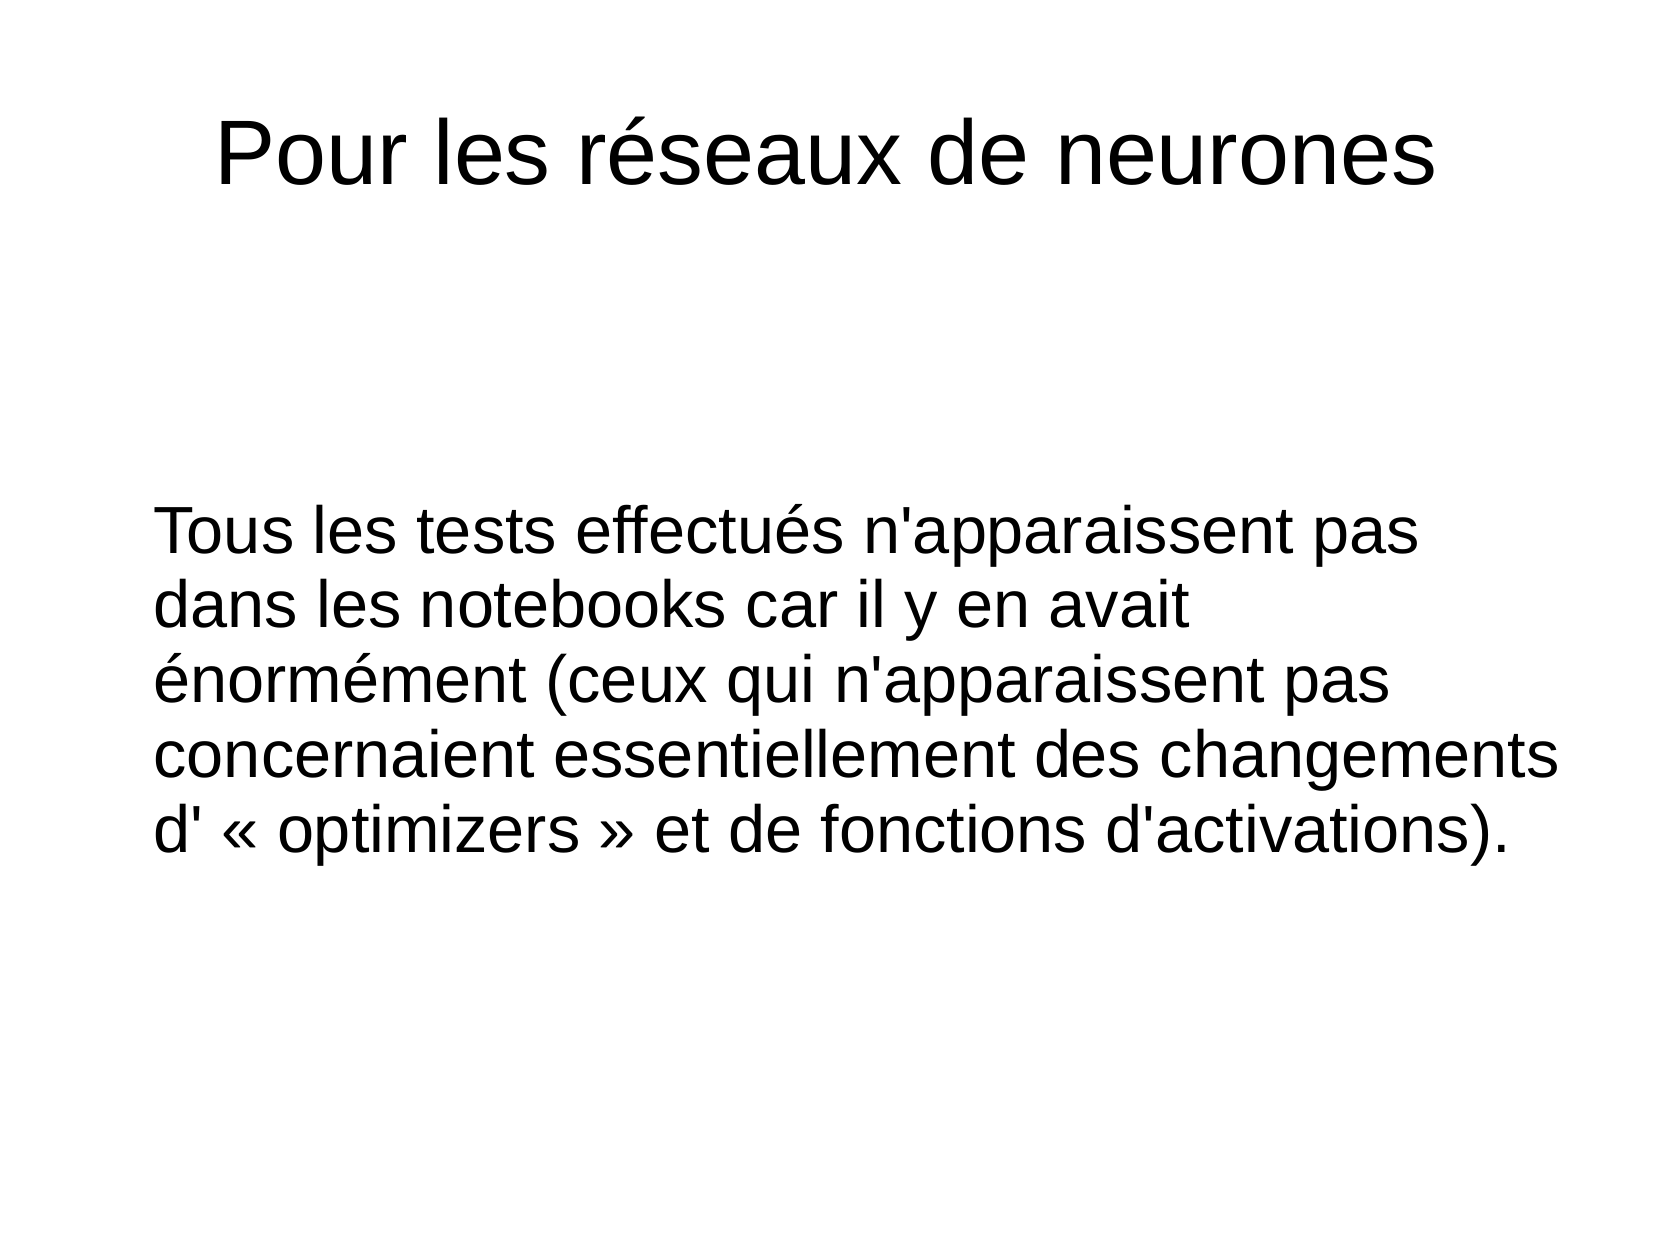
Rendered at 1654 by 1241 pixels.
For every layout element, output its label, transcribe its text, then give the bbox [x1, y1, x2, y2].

list Tous les tests effectués n'apparaissent pas dans les notebooks car il y en avait énormément (ceux qui n'apparaissent pas concernaient essentiellement des changements d' « optimizers » et de fonctions d'activations). [82, 492, 1571, 1241]
title Pour les réseaux de neurones [82, 49, 1571, 257]
